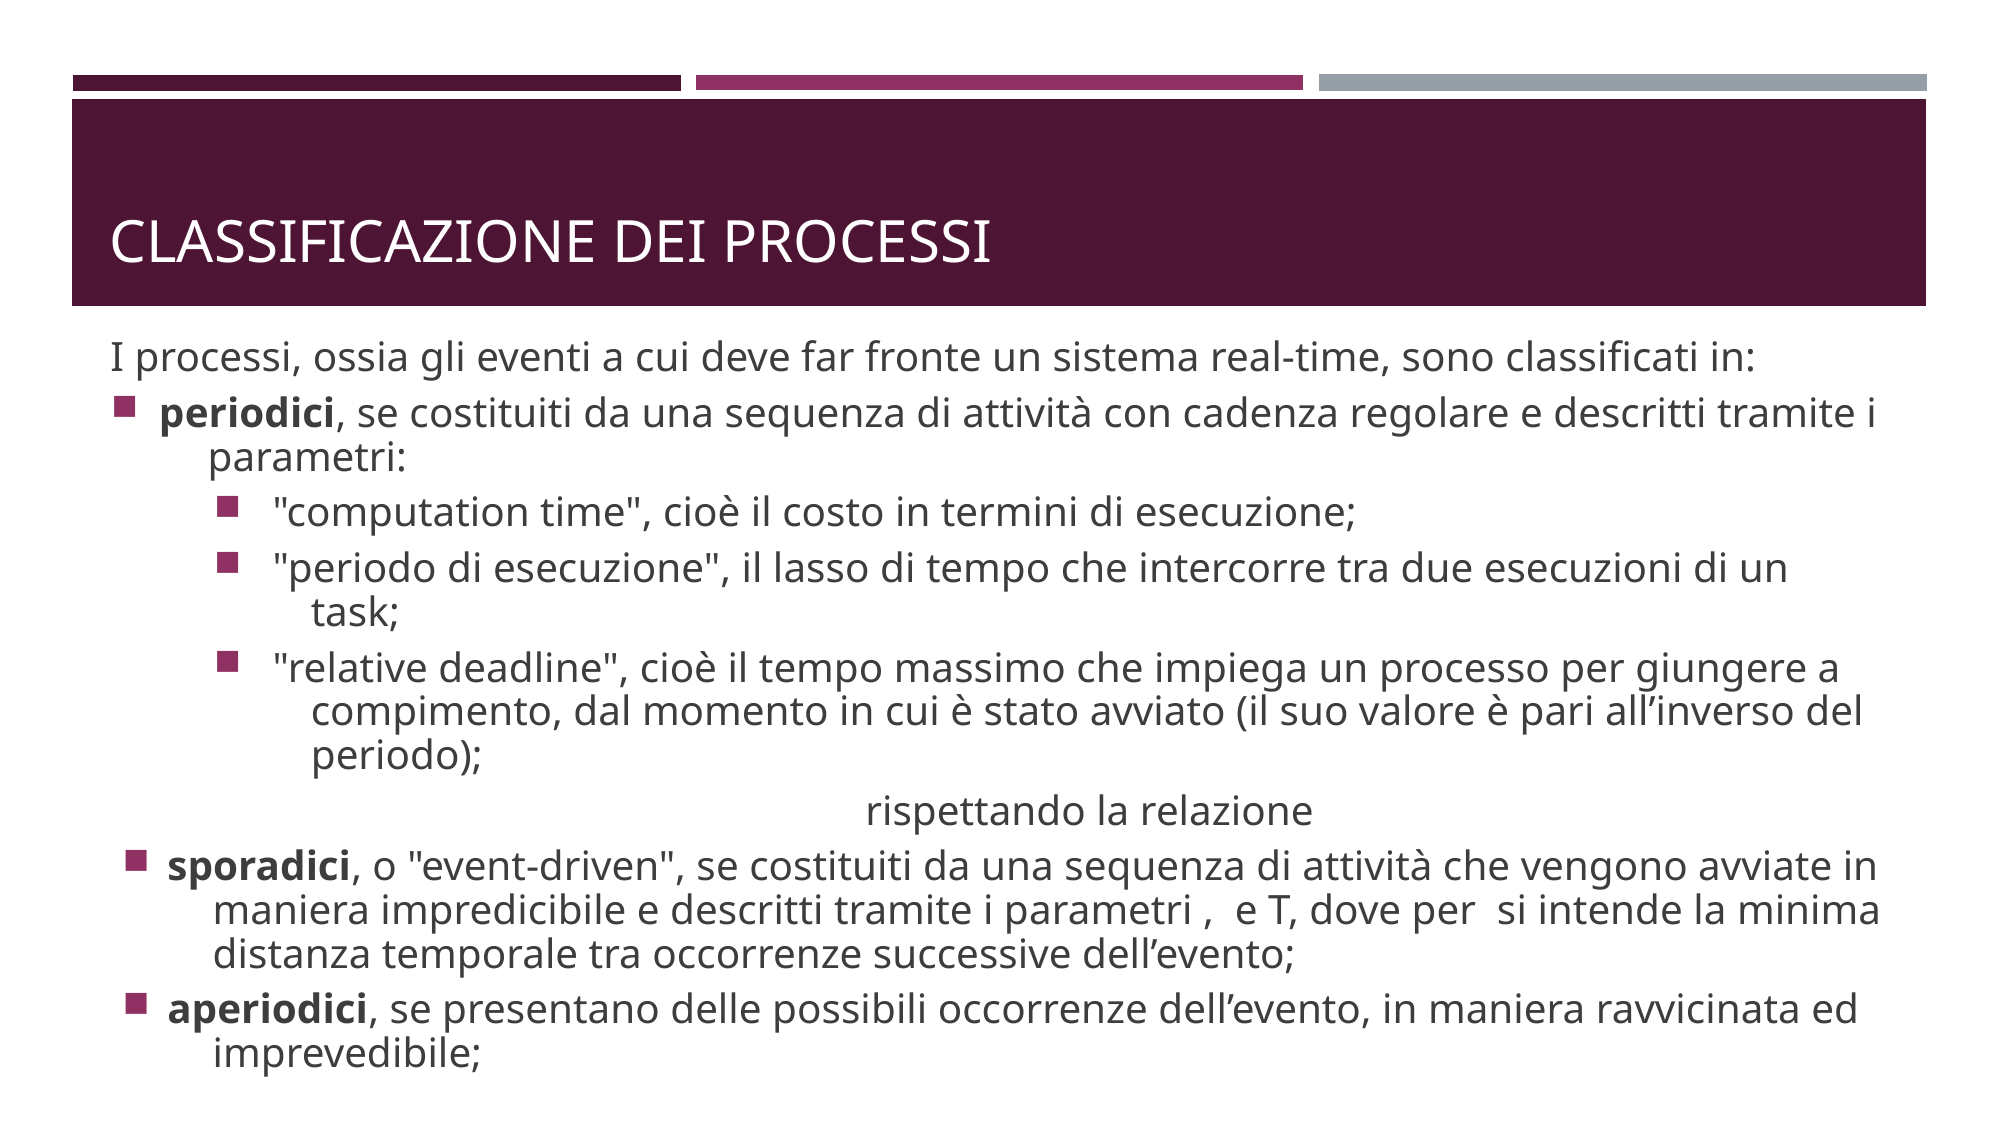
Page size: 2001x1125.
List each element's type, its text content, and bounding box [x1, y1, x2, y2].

title Classificazione dei processi [94, 119, 1904, 282]
text_box I processi, ossia gli eventi a cui deve far fronte un sistema real-time, sono classificati in: periodici, se costituiti da una sequenza di attività con cadenza regolare e descritti tramite i parametri: "computation time", cioè il costo in termini di esecuzione; "periodo di esecuzione", il lasso di tempo che intercorre tra due esecuzioni di un task; "relative deadline", cioè il tempo massimo che impiega un processo per giungere a compimento, dal momento in cui è stato avviato (il suo valore è pari all’inverso del periodo); rispettando la relazione sporadici, o "event-driven", se costituiti da una sequenza di attività che vengono avviate in maniera impredicibile e descritti tramite i parametri , e T, dove per si intende la minima distanza temporale tra occorrenze successive dell’evento; aperiodici, se presentano delle possibili occorrenze dell’evento, in maniera ravvicinata ed imprevedibile; [95, 329, 1905, 1089]
